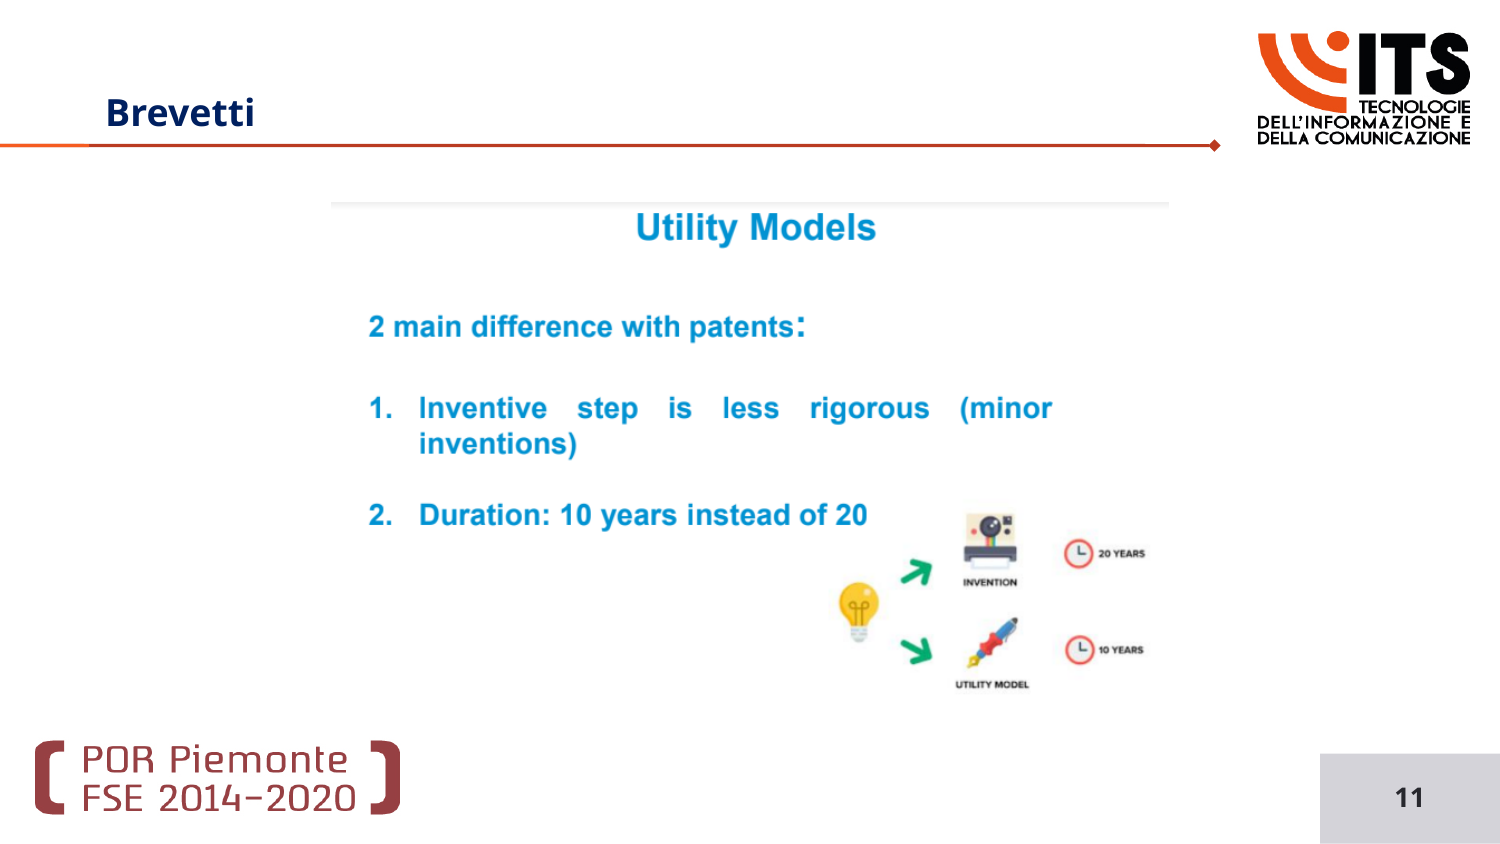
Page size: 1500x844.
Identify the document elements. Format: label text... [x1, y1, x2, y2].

picture [0, 0, 1500, 844]
slide_number <numero> [1320, 753, 1500, 844]
title Brevetti [90, 59, 1320, 150]
